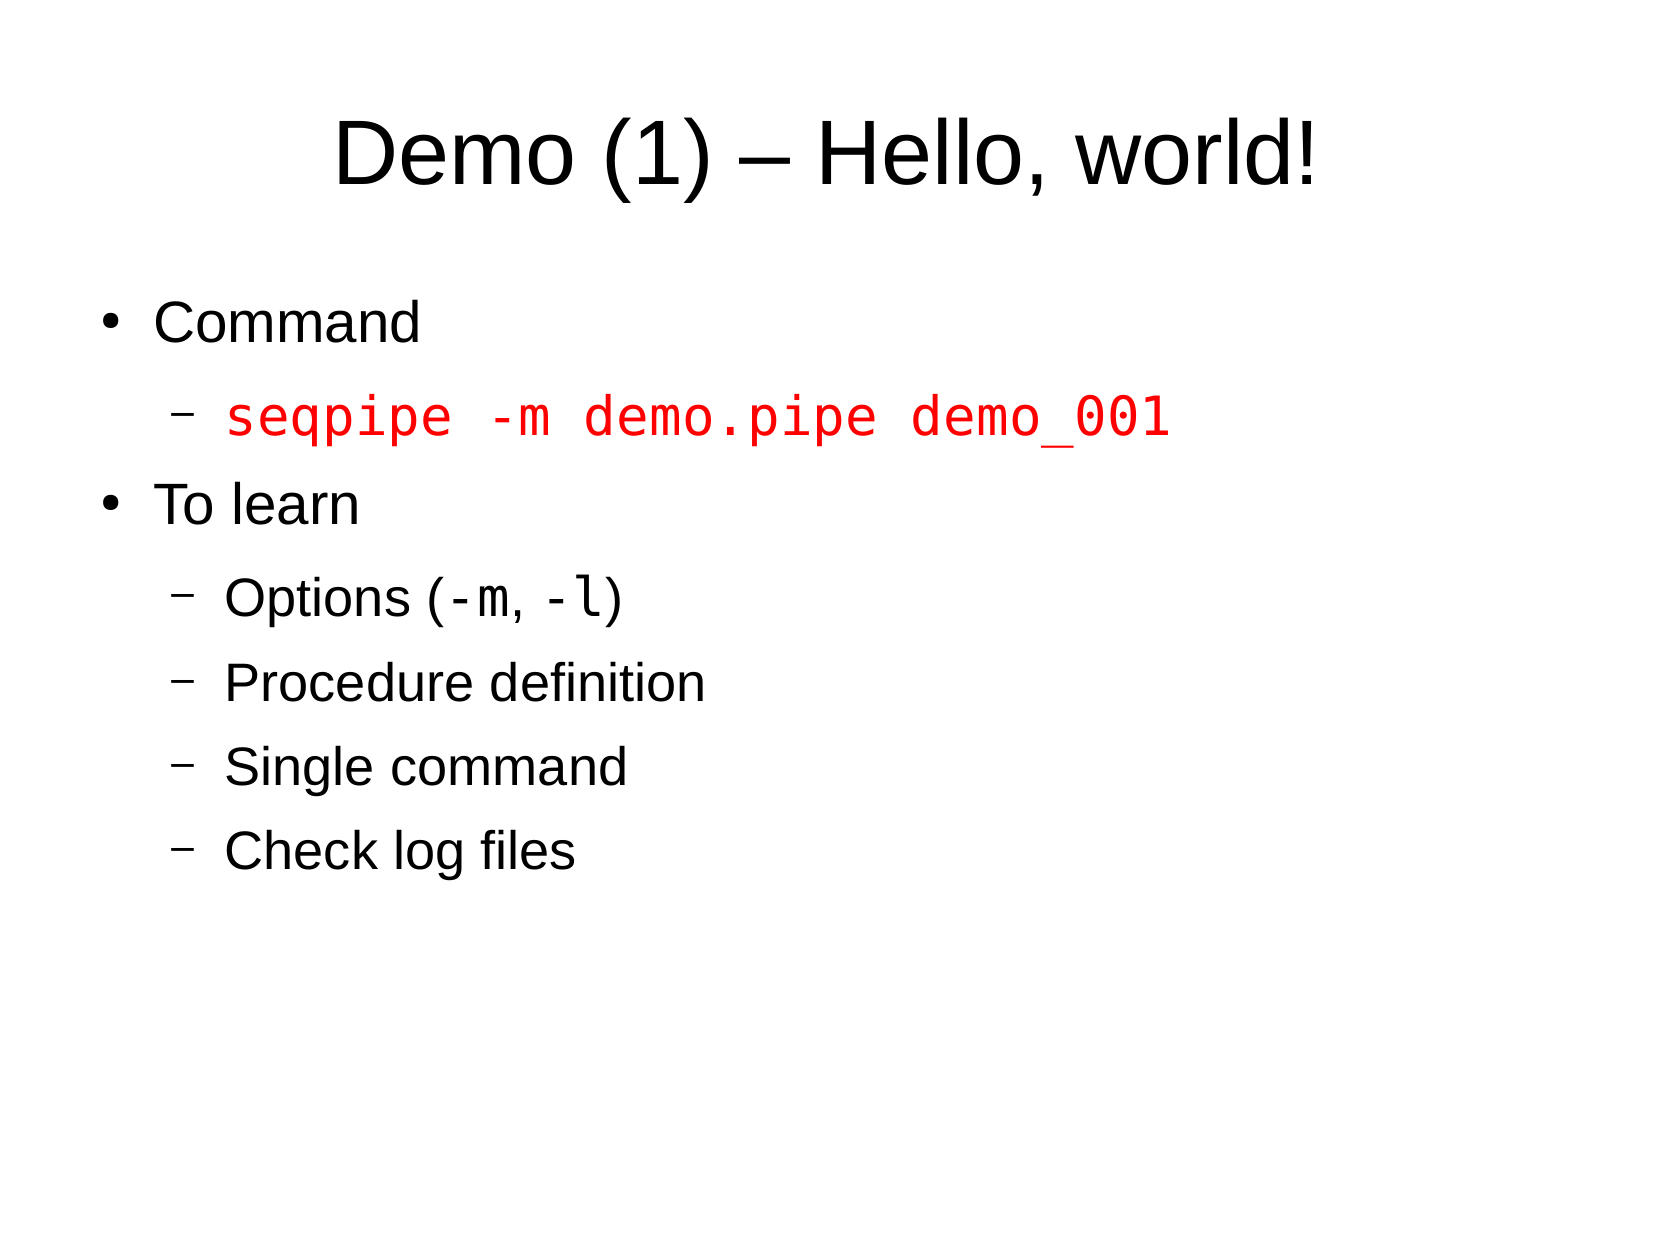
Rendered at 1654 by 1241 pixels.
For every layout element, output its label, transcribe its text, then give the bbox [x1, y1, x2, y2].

list Command seqpipe -m demo.pipe demo_001 To learn Options (-m, -l) Procedure definition Single command Check log files [82, 290, 1538, 1010]
title Demo (1) – Hello, world! [82, 49, 1571, 257]
